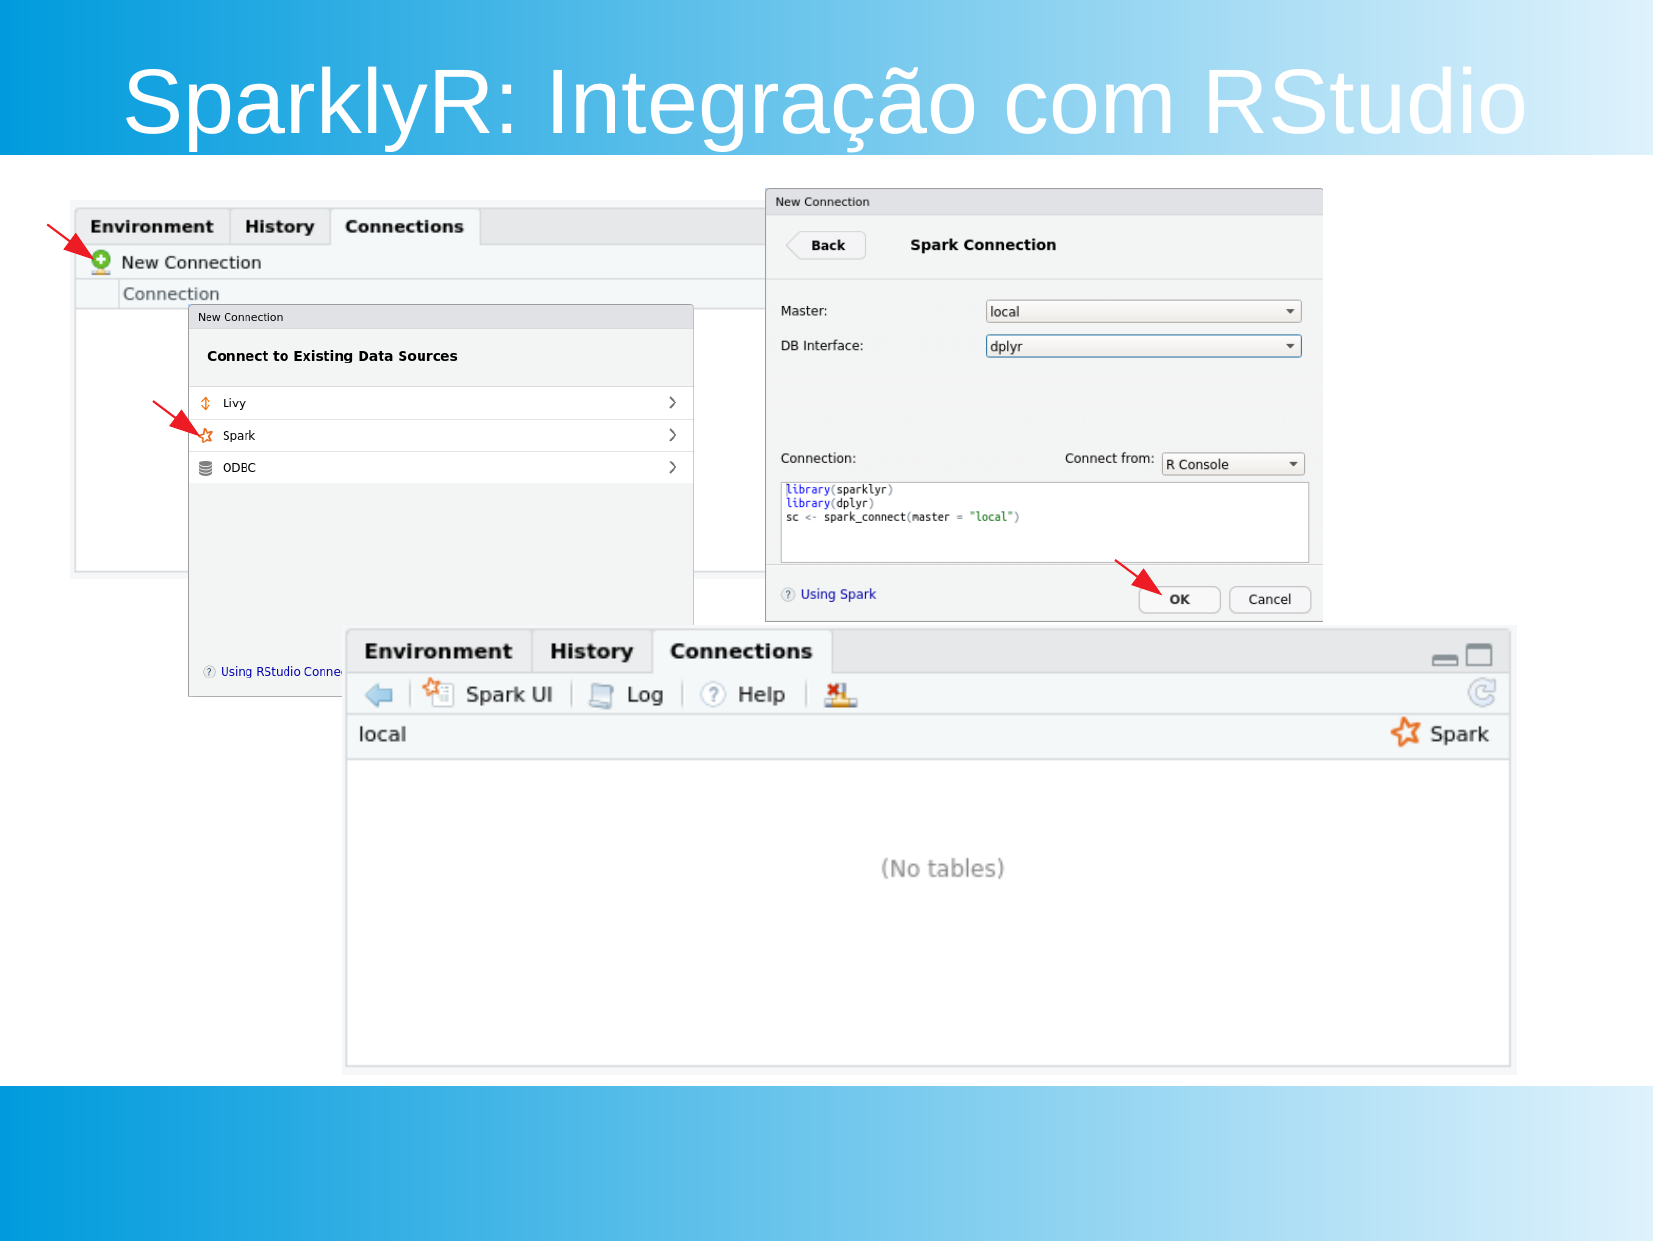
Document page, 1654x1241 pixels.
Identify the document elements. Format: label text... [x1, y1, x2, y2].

picture [70, 188, 1517, 1075]
title SparklyR: Integração com RStudio [82, 49, 1571, 155]
